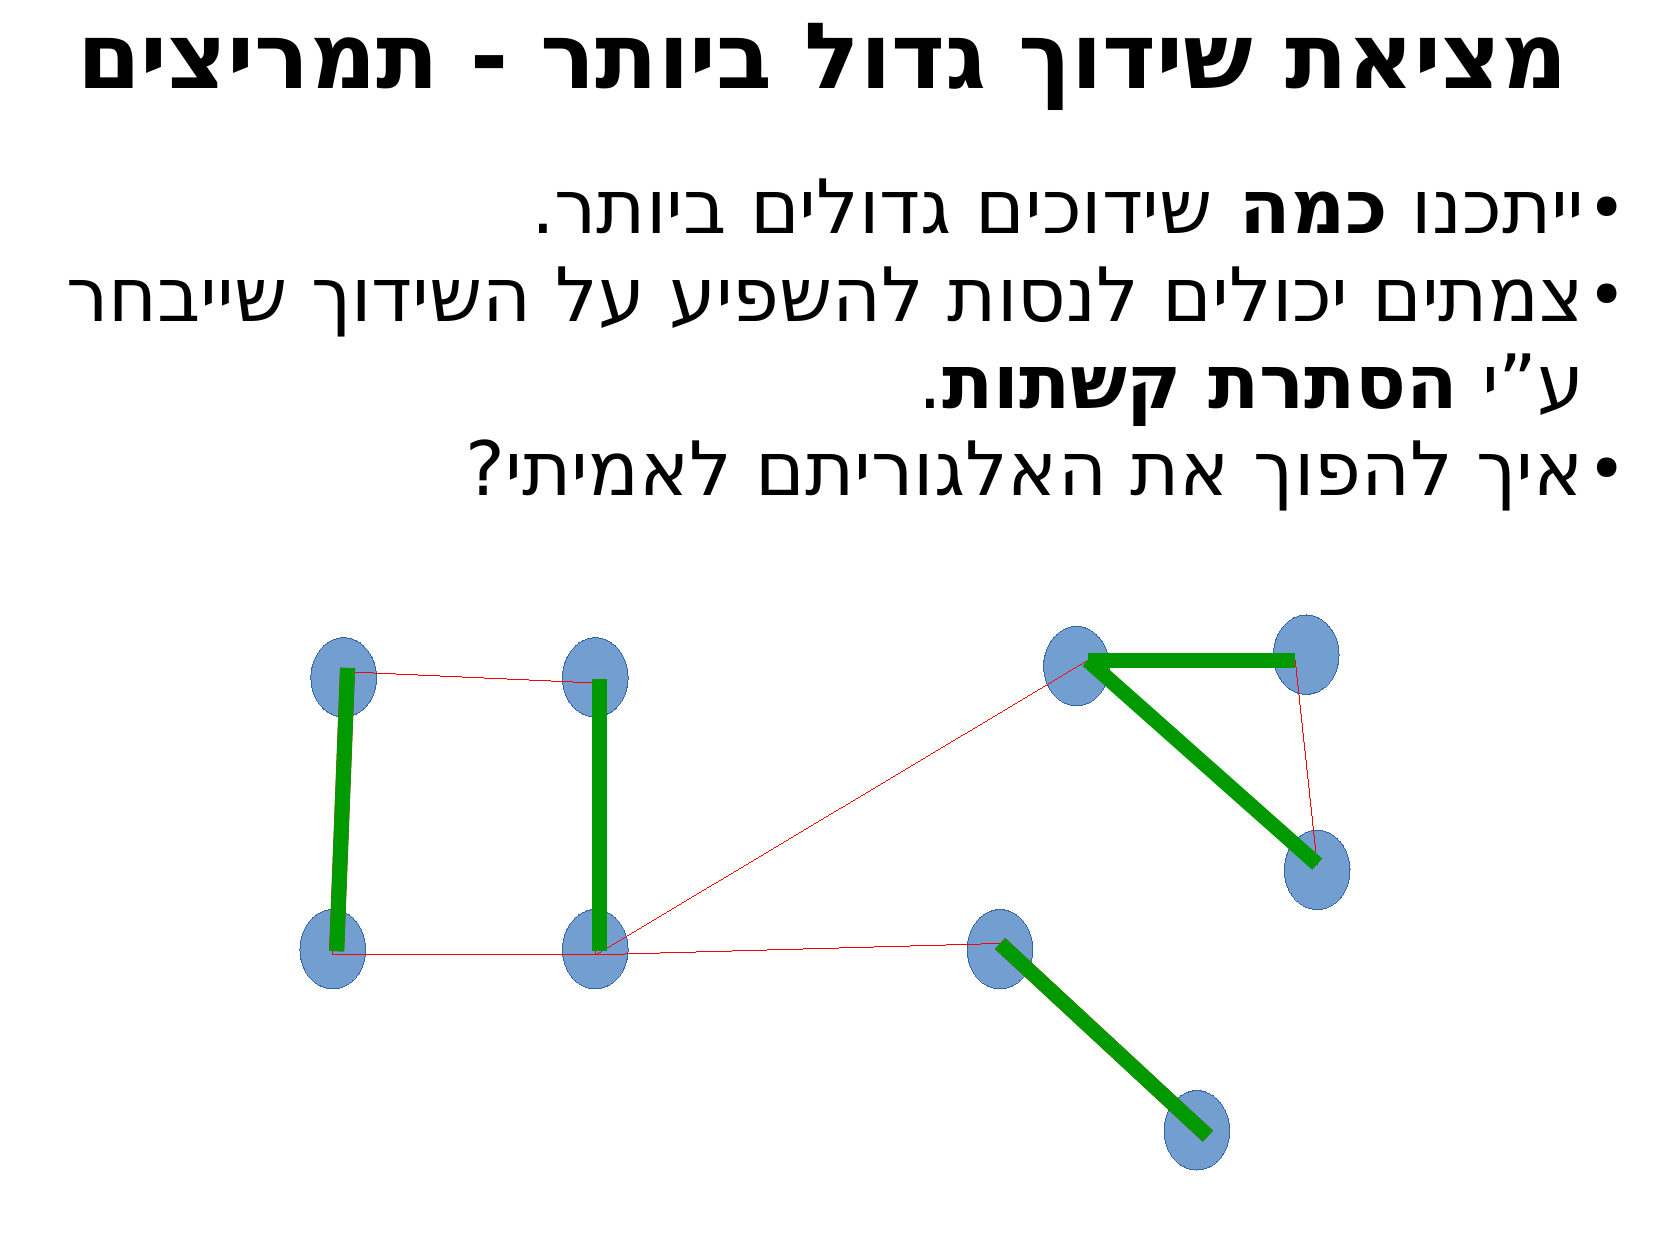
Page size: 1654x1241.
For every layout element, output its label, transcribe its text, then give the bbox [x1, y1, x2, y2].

text_box [299, 909, 366, 989]
text_box [1043, 626, 1108, 706]
text_box ייתכנו כמה שידוכים גדולים ביותר. צמתים יכולים לנסות להשפיע על השידוך שייבחר ע”י הסתרת קשתות. איך להפוך את האלגוריתם לאמיתי? [11, 156, 1636, 503]
text_box [562, 909, 595, 954]
title מציאת שידוך גדול ביותר - תמריצים [11, 0, 1636, 121]
text_box [562, 912, 629, 989]
text_box [967, 909, 1033, 989]
text_box [333, 912, 366, 954]
text_box [310, 637, 377, 717]
text_box [562, 637, 629, 717]
text_box [1284, 830, 1351, 910]
text_box [1273, 614, 1340, 695]
text_box [1164, 1090, 1230, 1171]
